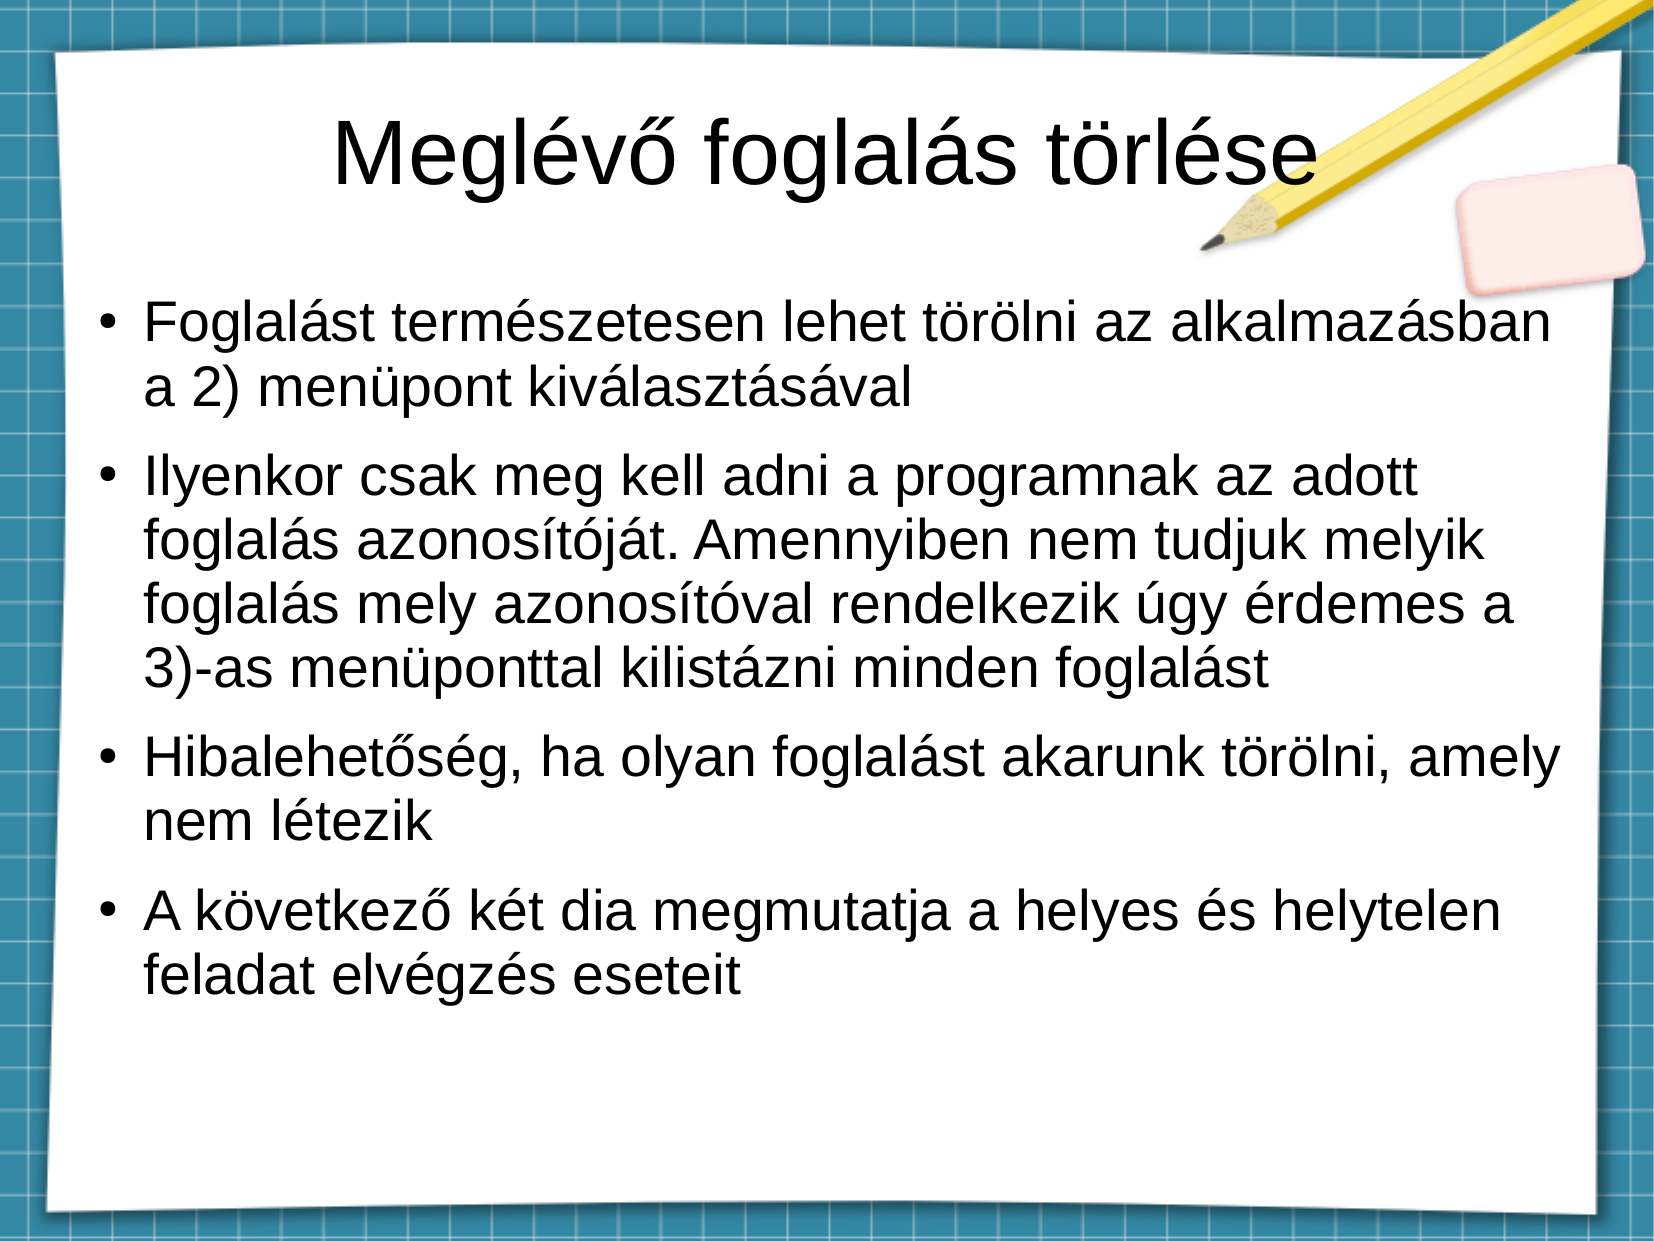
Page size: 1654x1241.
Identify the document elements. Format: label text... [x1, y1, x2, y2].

list Foglalást természetesen lehet törölni az alkalmazásban a 2) menüpont kiválasztásával Ilyenkor csak meg kell adni a programnak az adott foglalás azonosítóját. Amennyiben nem tudjuk melyik foglalás mely azonosítóval rendelkezik úgy érdemes a 3)-as menüponttal kilistázni minden foglalást Hibalehetőség, ha olyan foglalást akarunk törölni, amely nem létezik A következő két dia megmutatja a helyes és helytelen feladat elvégzés eseteit [82, 290, 1571, 1010]
title Meglévő foglalás törlése [82, 49, 1571, 257]
picture [0, 0, 1654, 1241]
